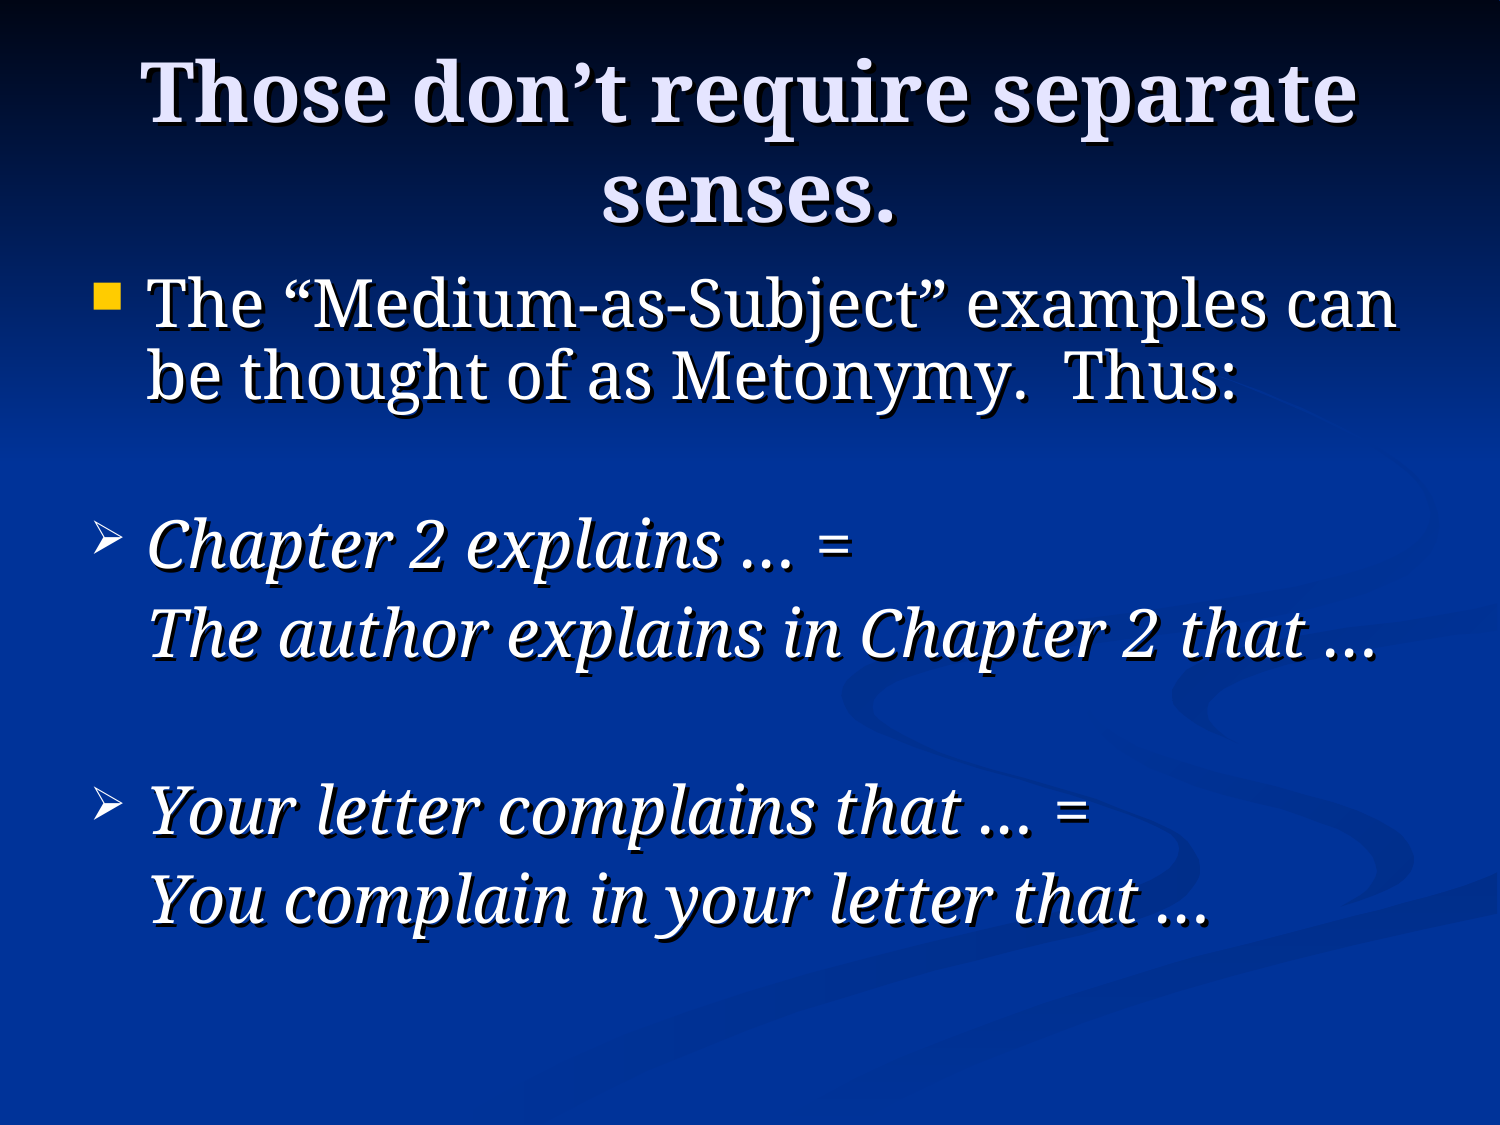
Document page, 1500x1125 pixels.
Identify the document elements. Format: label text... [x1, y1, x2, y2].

list The “Medium-as-Subject” examples can be thought of as Metonymy. Thus: Chapter 2 explains … = The author explains in Chapter 2 that … Your letter complains that … = You complain in your letter that … [75, 262, 1426, 1001]
title Those don’t require separate senses. [75, 45, 1426, 233]
